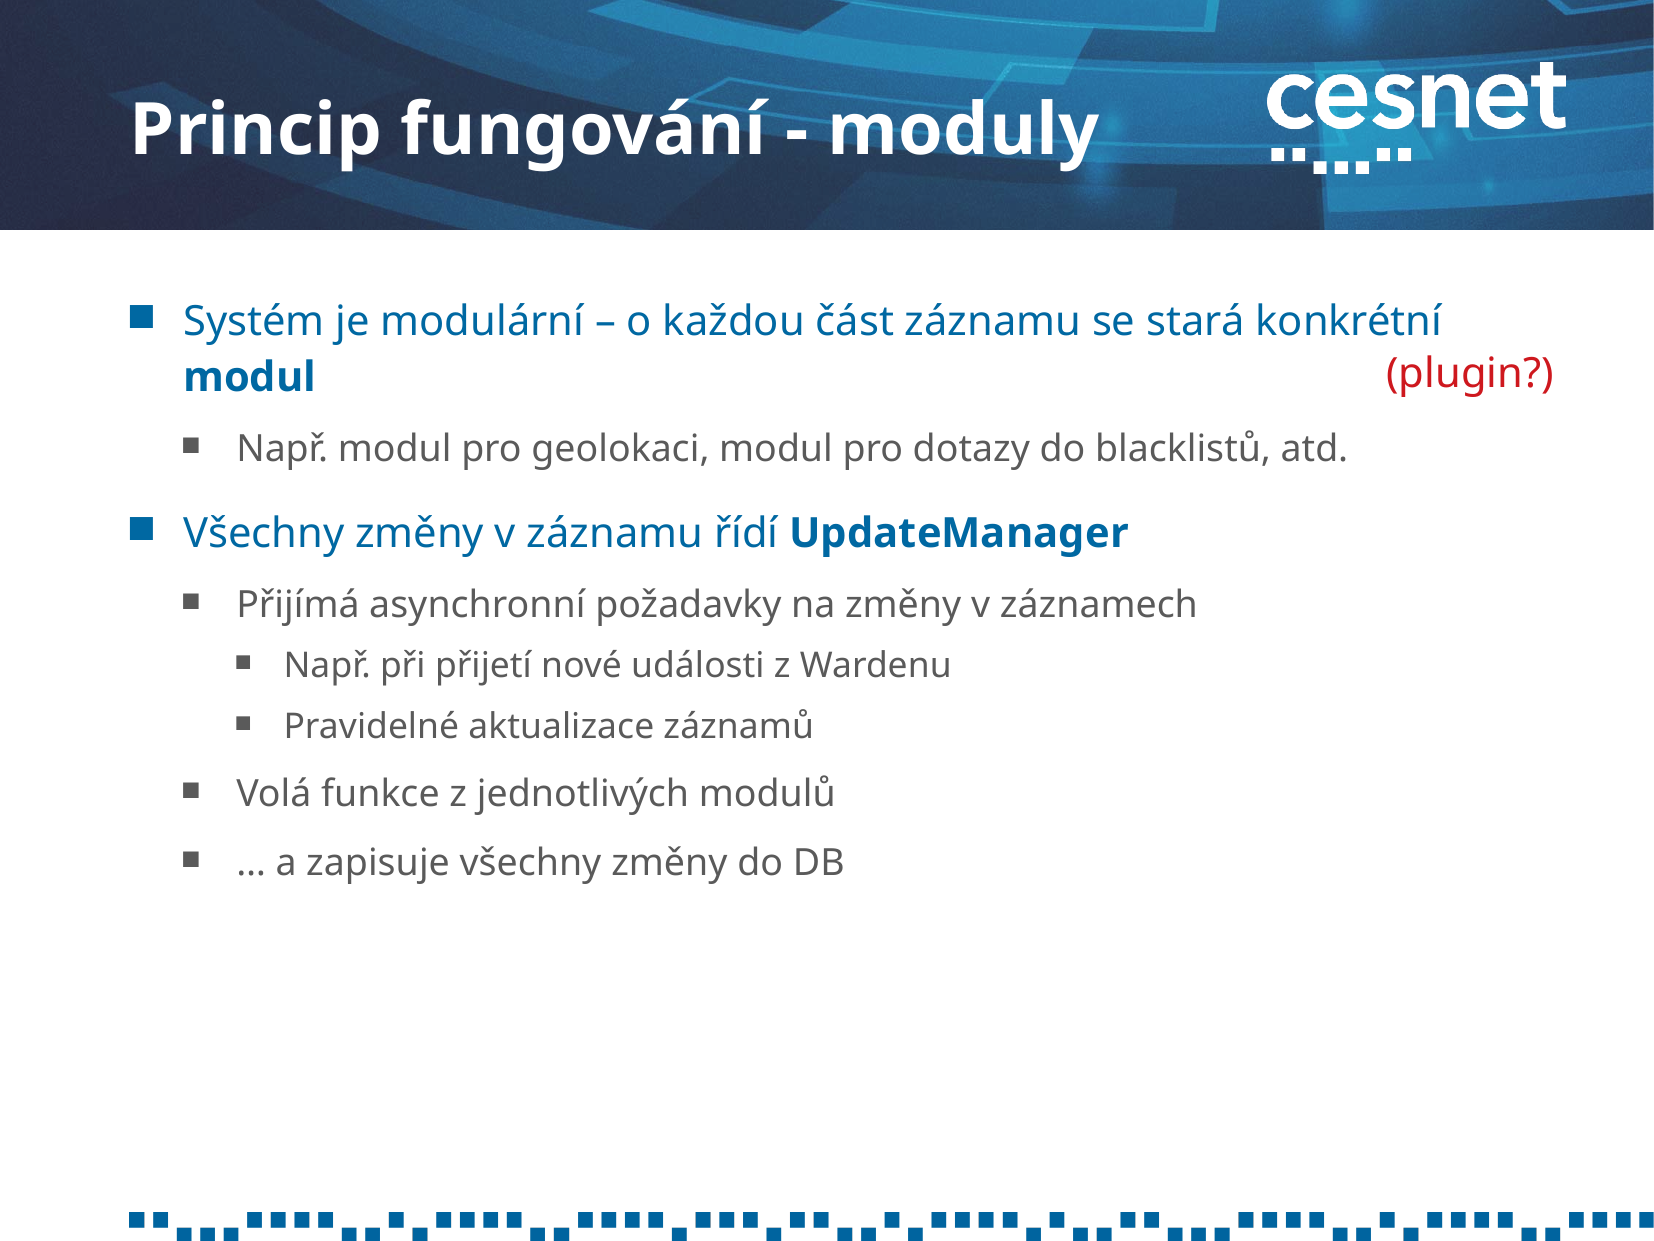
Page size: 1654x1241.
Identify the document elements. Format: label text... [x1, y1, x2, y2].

picture [1266, 62, 1567, 174]
list Systém je modulární – o každou část záznamu se stará konkrétní modul Např. modul pro geolokaci, modul pro dotazy do blacklistů, atd. Všechny změny v záznamu řídí UpdateManager Přijímá asynchronní požadavky na změny v záznamech Např. při přijetí nové události z Wardenu Pravidelné aktualizace záznamů Volá funkce z jednotlivých modulů … a zapisuje všechny změny do DB [129, 290, 1571, 1123]
picture [129, 1212, 1654, 1241]
text_box (plugin?) [1386, 342, 1607, 414]
title Princip fungování - moduly [129, 15, 1229, 223]
